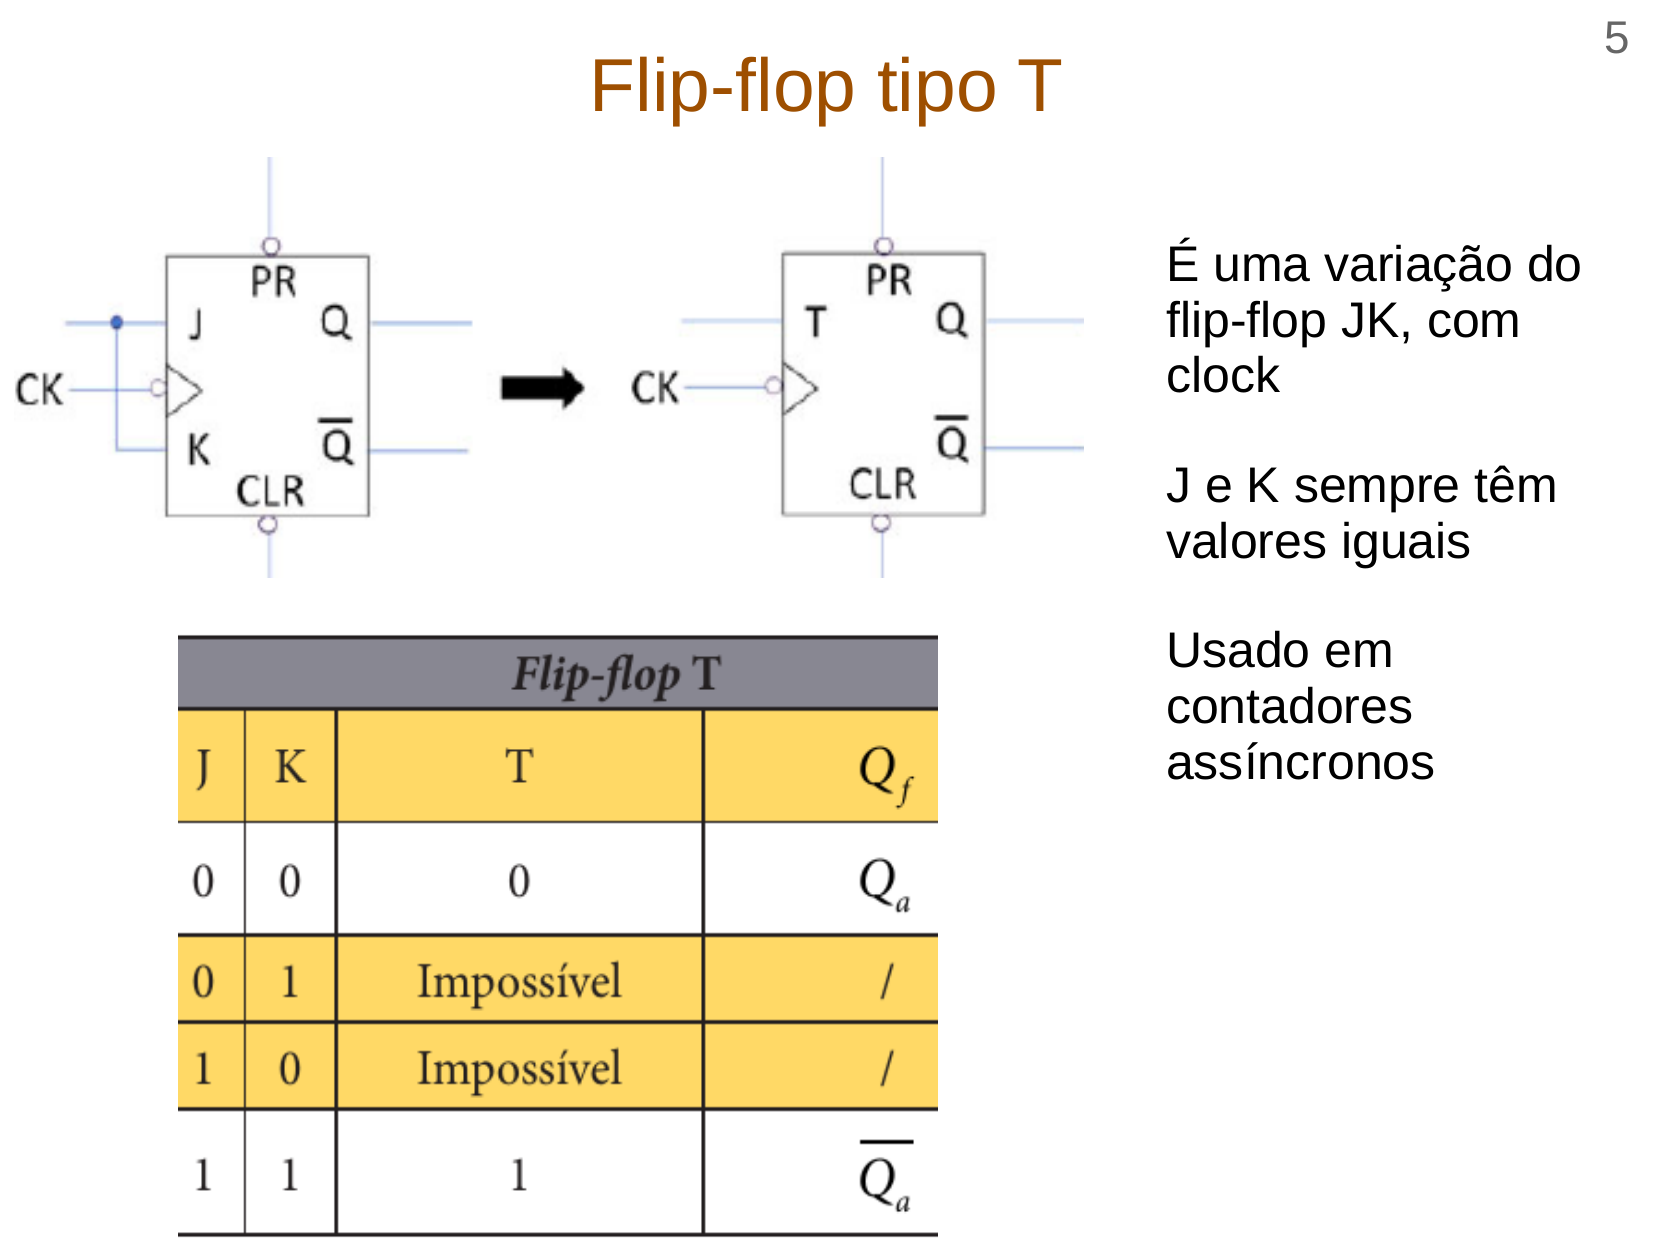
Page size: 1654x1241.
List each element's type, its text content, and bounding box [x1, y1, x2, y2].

picture [178, 632, 938, 1241]
list É uma variação do flip-flop JK, com clock J e K sempre têm valores iguais Usado em contadores assíncronos [1166, 236, 1595, 1211]
title Flip-flop tipo T [59, 29, 1595, 148]
picture [14, 157, 1084, 578]
